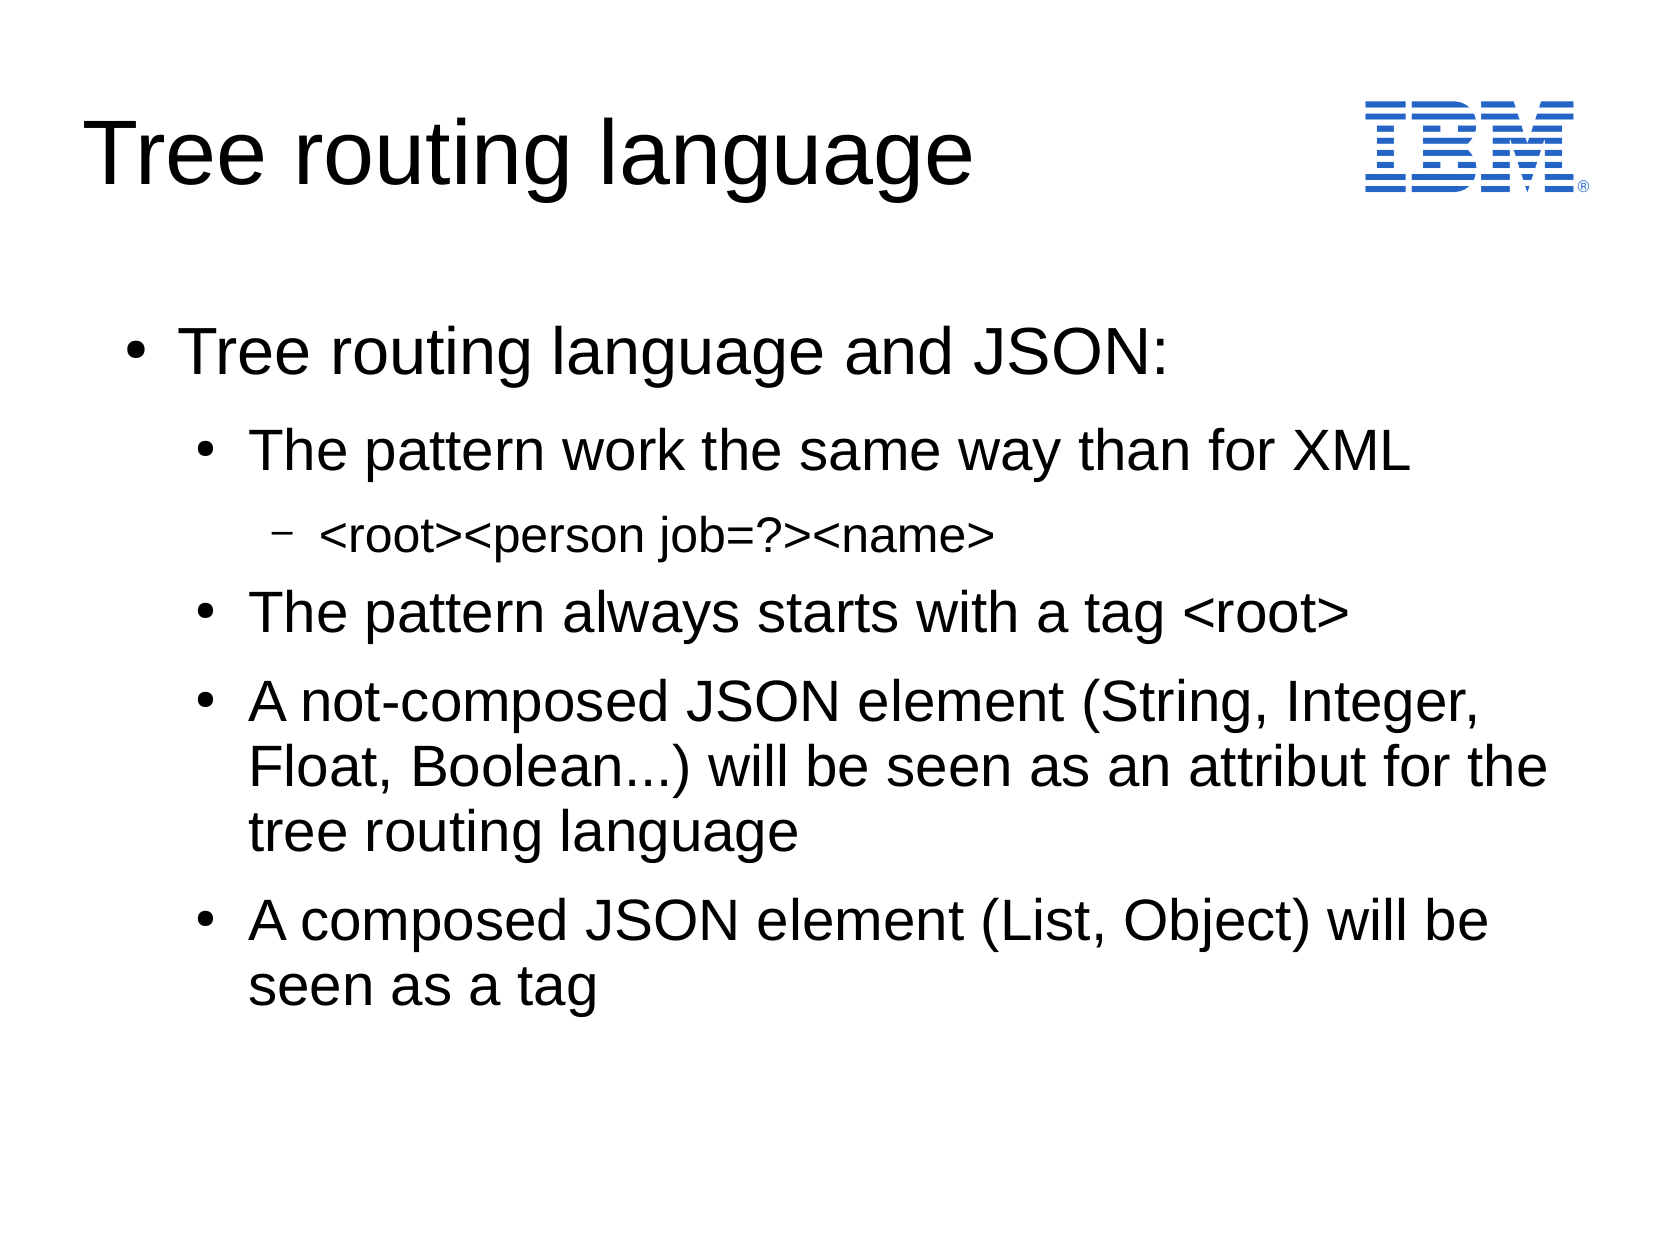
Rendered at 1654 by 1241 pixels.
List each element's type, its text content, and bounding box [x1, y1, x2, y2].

list Tree routing language and JSON: The pattern work the same way than for XML <root><person job=?><name> The pattern always starts with a tag <root> A not-composed JSON element (String, Integer, Float, Boolean...) will be seen as an attribut for the tree routing language A composed JSON element (List, Object) will be seen as a tag [106, 313, 1595, 1133]
title Tree routing language [82, 49, 1571, 257]
picture [1358, 86, 1595, 207]
list [82, 290, 1571, 1109]
